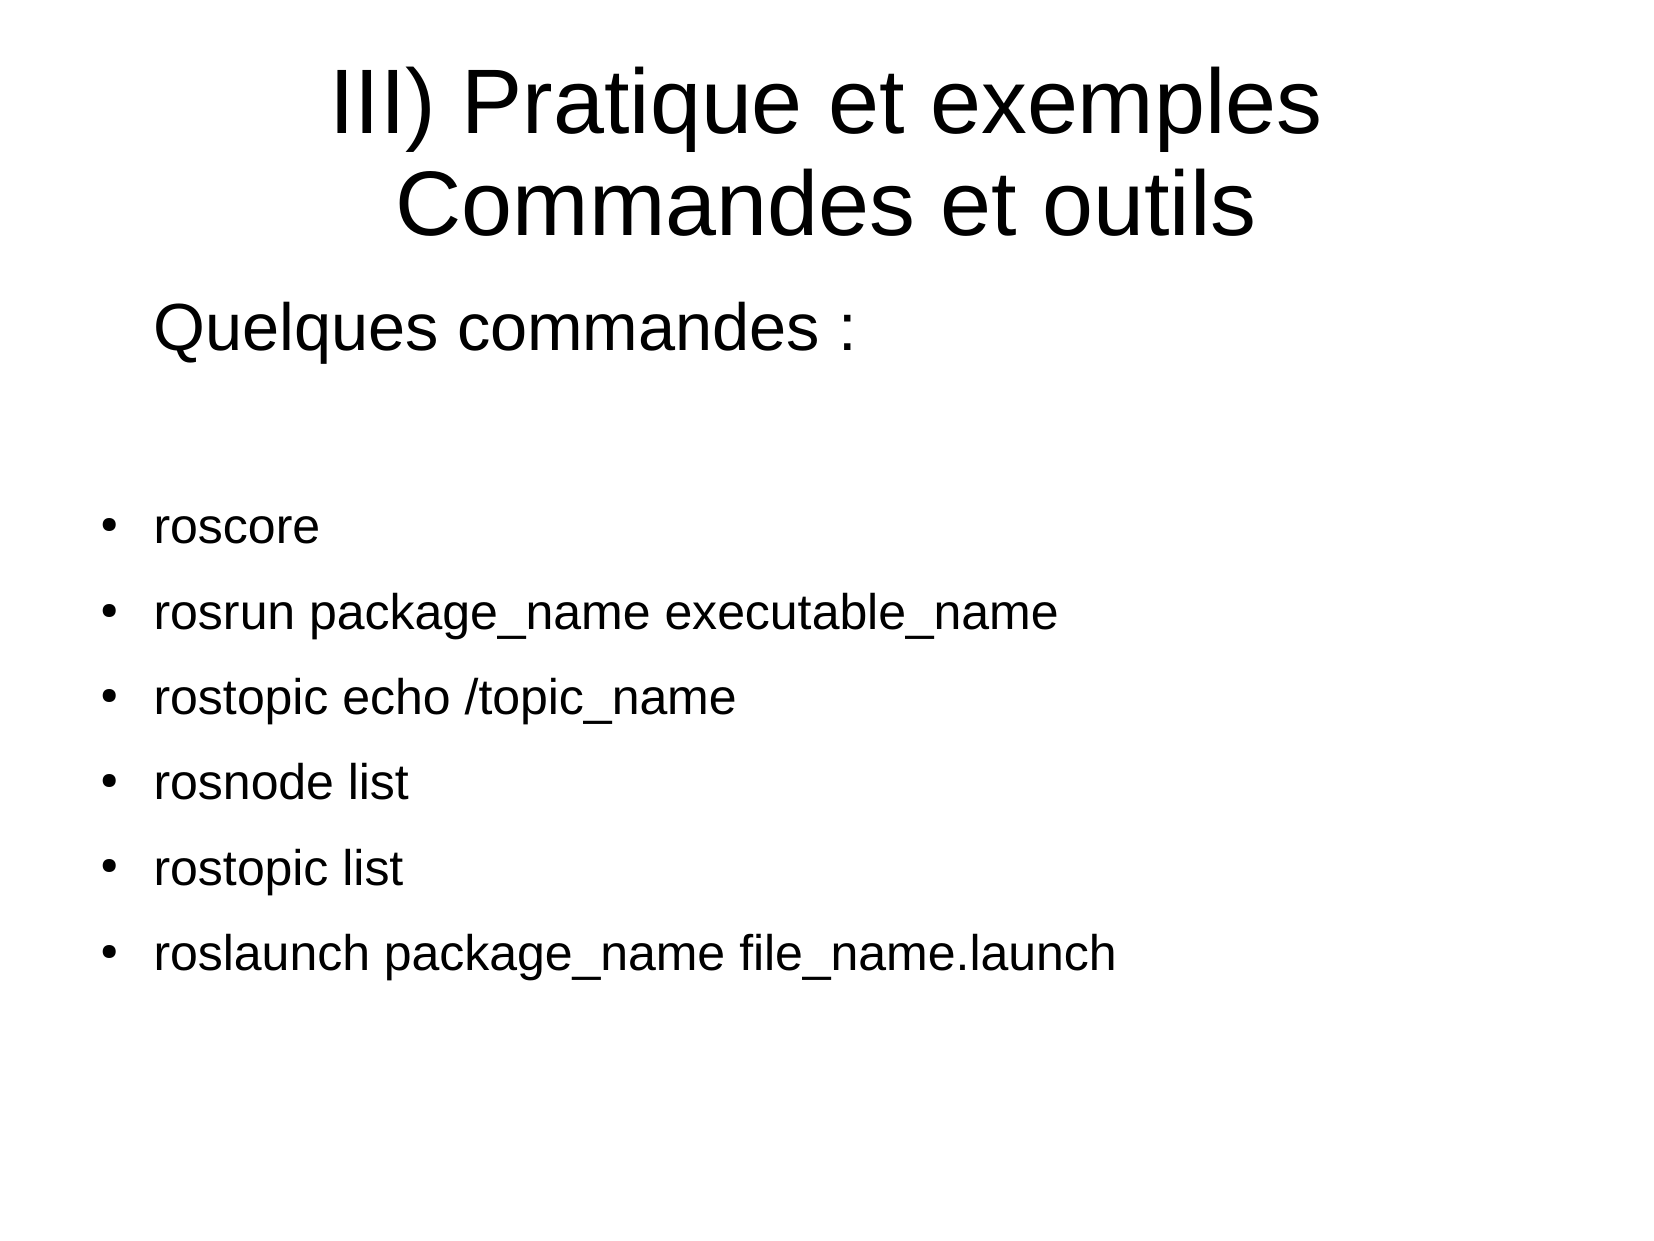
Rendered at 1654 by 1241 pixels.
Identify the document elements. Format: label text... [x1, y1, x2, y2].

title III) Pratique et exemples Commandes et outils [82, 49, 1571, 257]
list Quelques commandes : roscore rosrun package_name executable_name rostopic echo /topic_name rosnode list rostopic list roslaunch package_name file_name.launch [82, 290, 1571, 1010]
